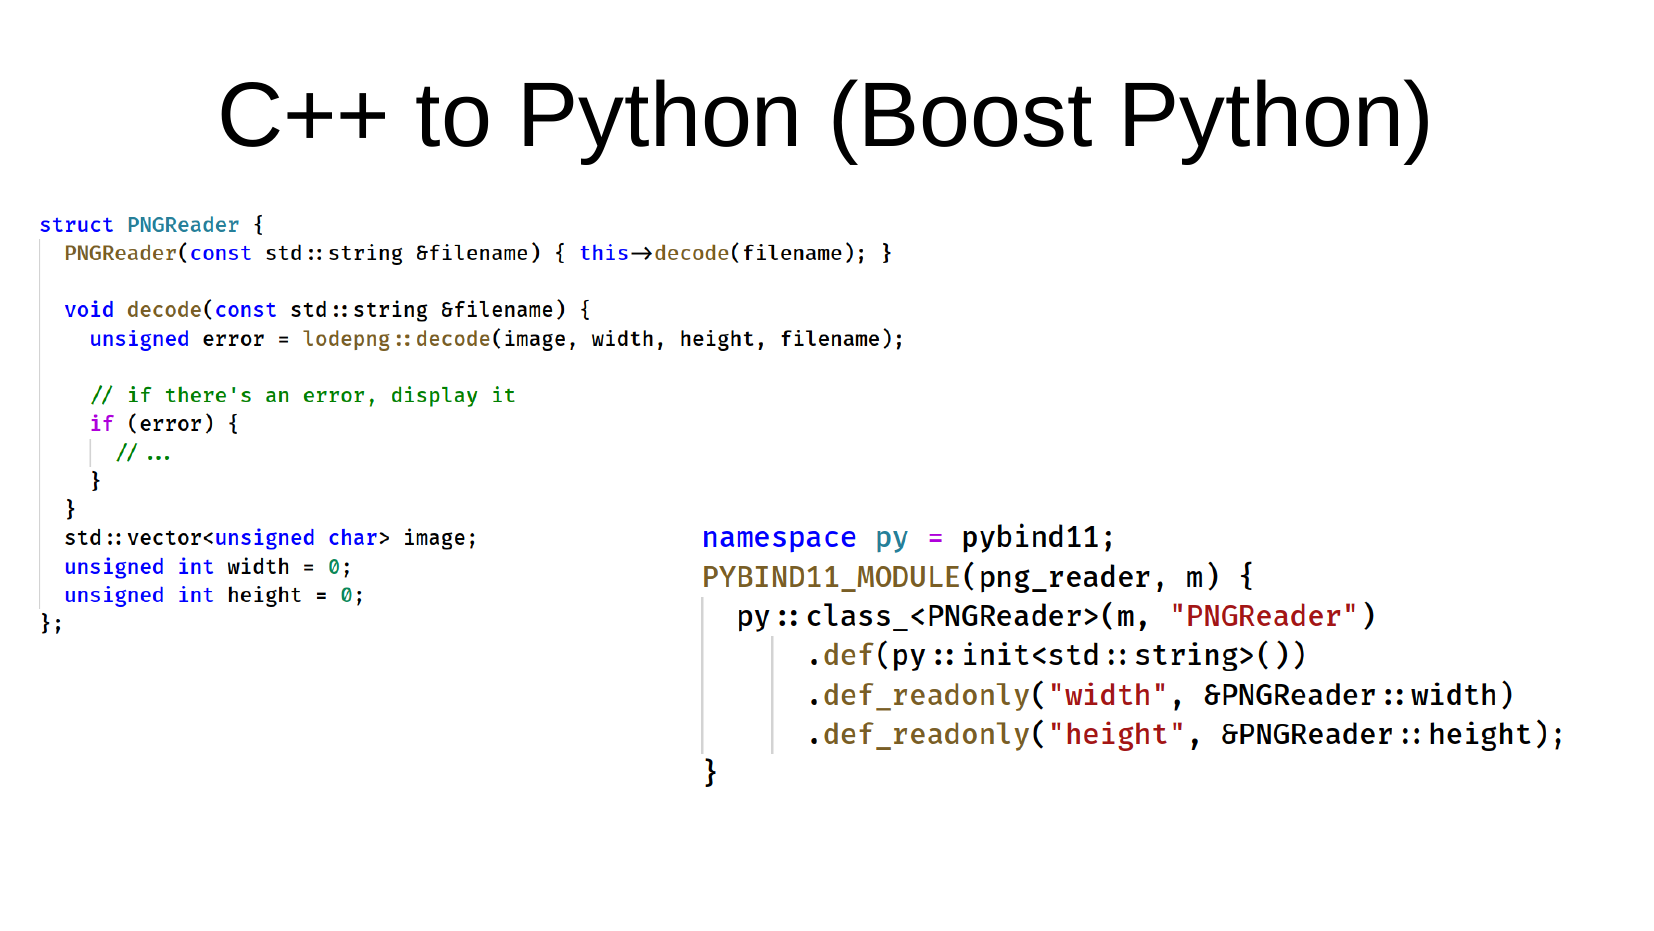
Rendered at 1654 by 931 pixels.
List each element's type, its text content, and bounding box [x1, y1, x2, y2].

title C++ to Python (Boost Python) [82, 37, 1571, 193]
picture [35, 212, 1571, 792]
